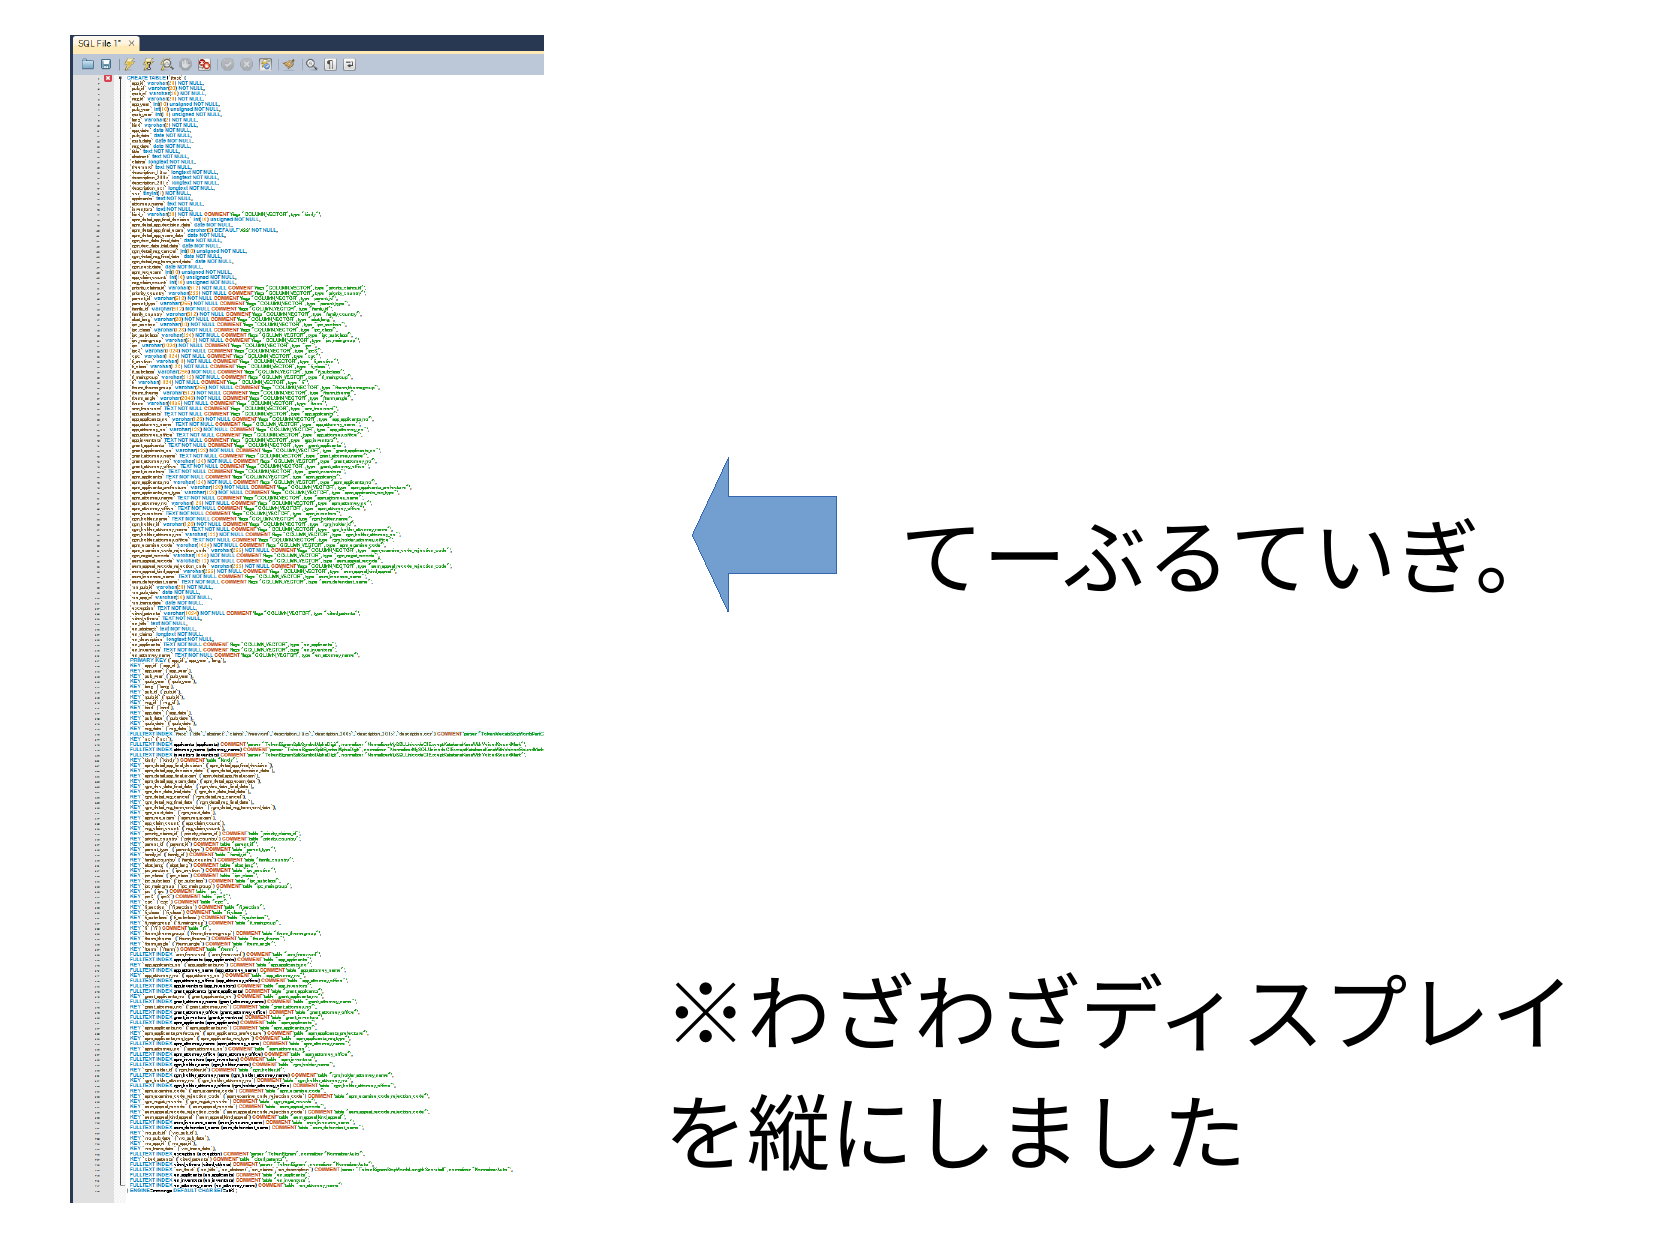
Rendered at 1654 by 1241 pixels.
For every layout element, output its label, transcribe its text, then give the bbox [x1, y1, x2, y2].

text_box てーぶるていぎ。 [885, 484, 1563, 603]
text_box [692, 457, 837, 612]
picture [70, 35, 544, 1203]
text_box ※わざわざディスプレイ を縦にしました [649, 940, 1585, 1123]
